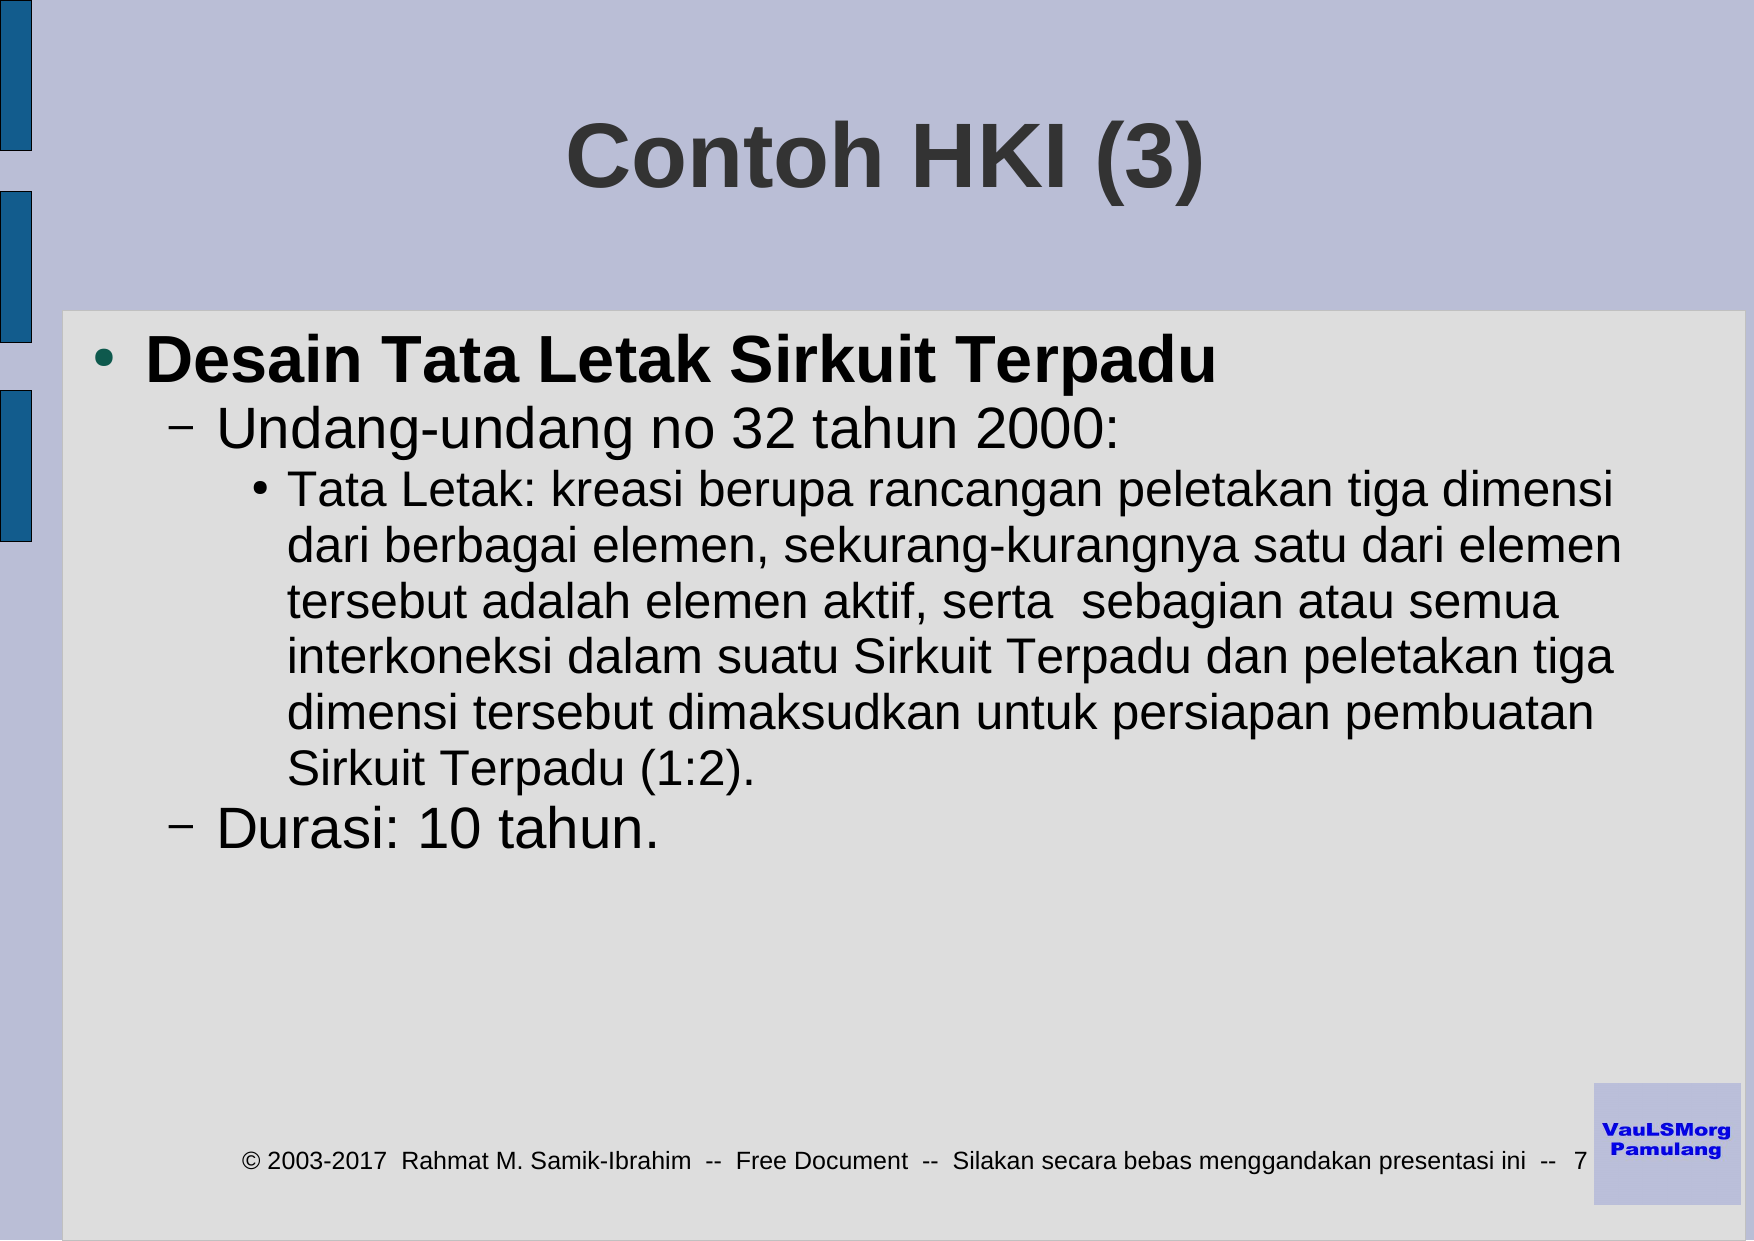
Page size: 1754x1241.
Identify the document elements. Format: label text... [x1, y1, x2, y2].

title Contoh HKI (3) [101, 102, 1671, 210]
picture [1594, 1083, 1741, 1205]
list Desain Tata Letak Sirkuit Terpadu Undang-undang no 32 tahun 2000: Tata Letak: kreasi berupa rancangan peletakan tiga dimensi dari berbagai elemen, sekurang-kurangnya satu dari elemen tersebut adalah elemen aktif, serta sebagian atau semua interkoneksi dalam suatu Sirkuit Terpadu dan peletakan tiga dimensi tersebut dimaksudkan untuk persiapan pembuatan Sirkuit Terpadu (1:2). Durasi: 10 tahun. [74, 321, 1706, 1105]
